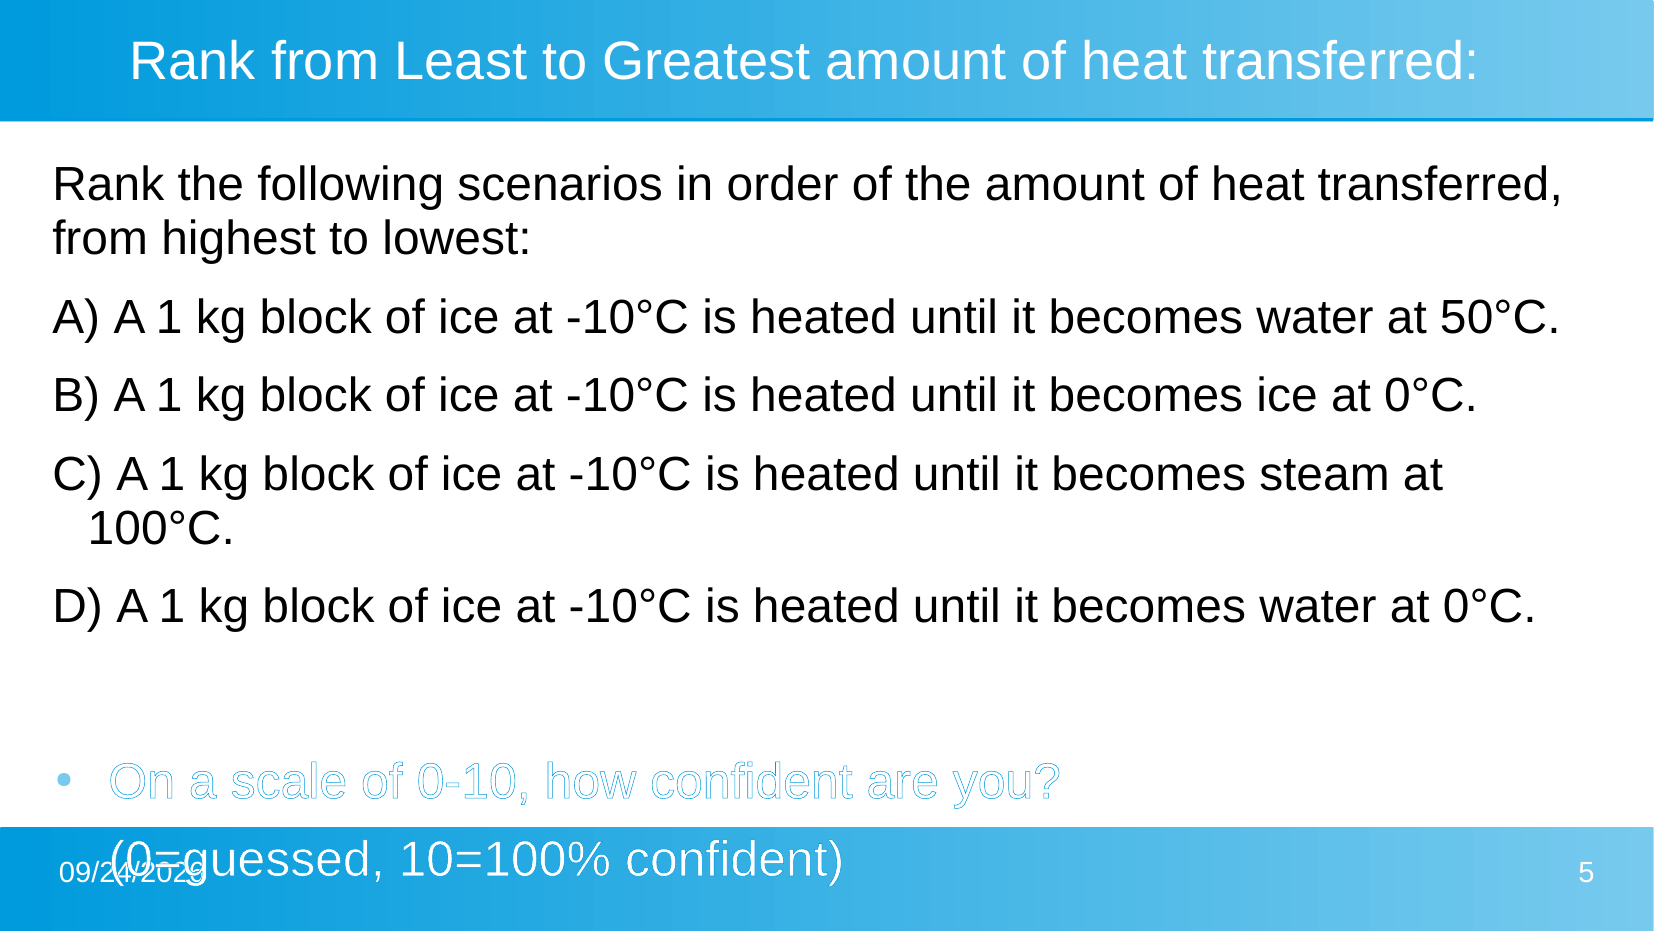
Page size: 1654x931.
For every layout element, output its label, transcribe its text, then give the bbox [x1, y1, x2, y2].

list On a scale of 0-10, how confident are you? (0=guessed, 10=100% confident) [37, 713, 1573, 931]
text_box Rank the following scenarios in order of the amount of heat transferred, from highest to lowest: A 1 kg block of ice at -10°C is heated until it becomes water at 50°C. A 1 kg block of ice at -10°C is heated until it becomes ice at 0°C. A 1 kg block of ice at -10°C is heated until it becomes steam at 100°C. A 1 kg block of ice at -10°C is heated until it becomes water at 0°C. [37, 150, 1613, 713]
title Rank from Least to Greatest amount of heat transferred: [37, 0, 1573, 122]
